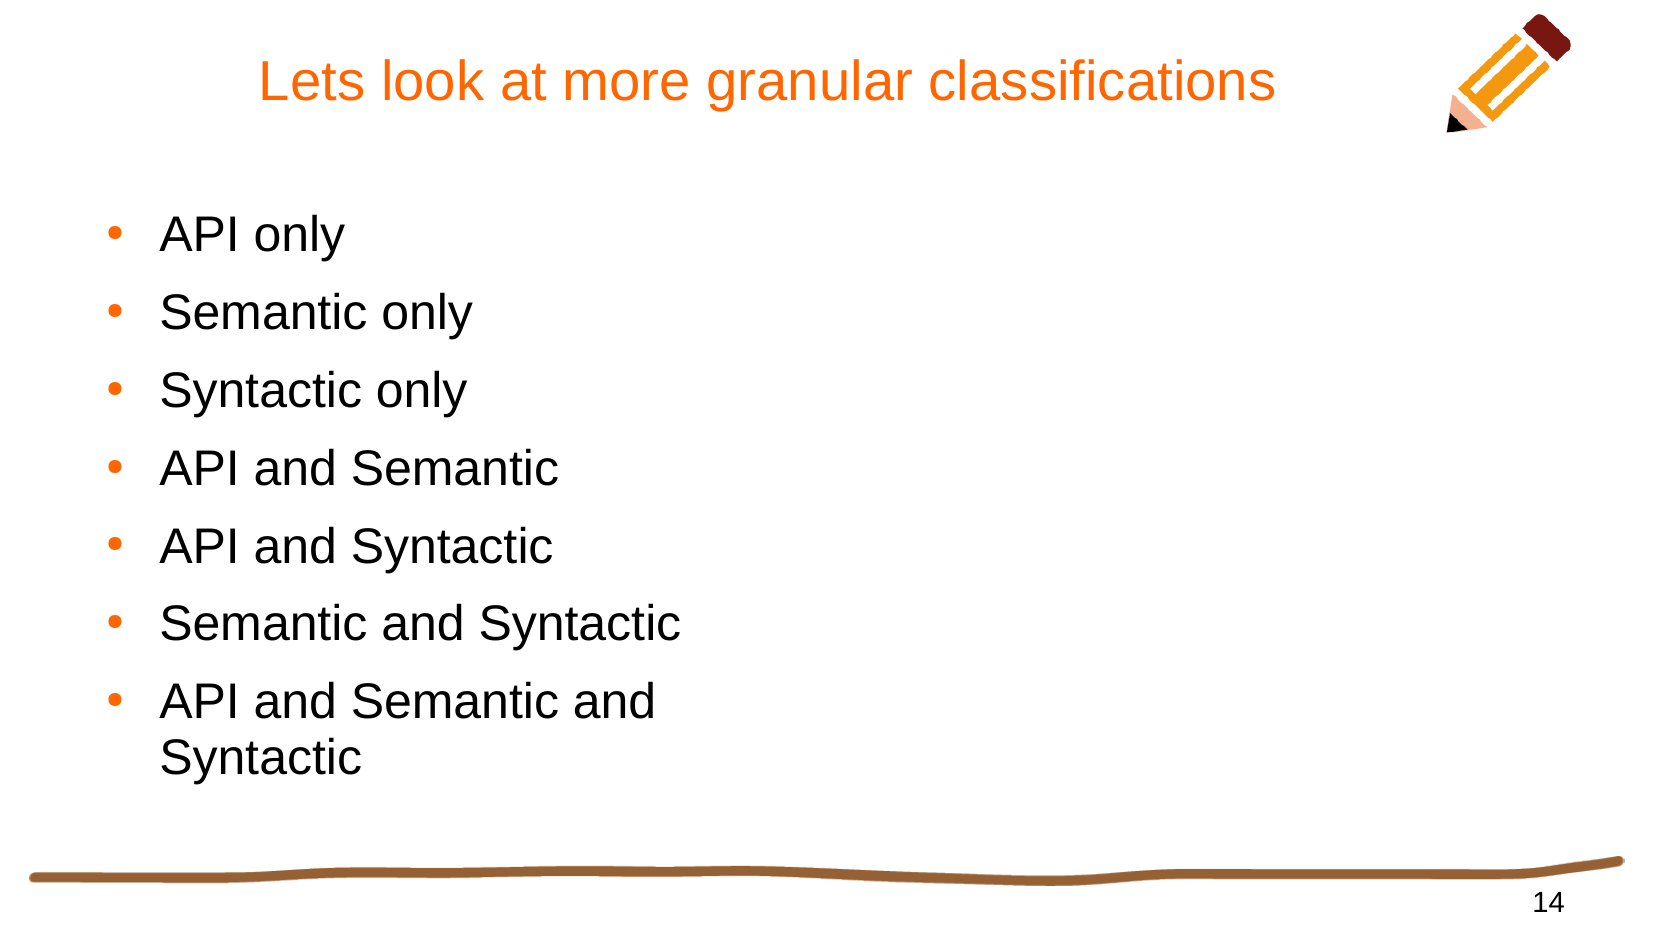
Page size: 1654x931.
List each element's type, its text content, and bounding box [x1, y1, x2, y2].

list API only Semantic only Syntactic only API and Semantic API and Syntactic Semantic and Syntactic API and Semantic and Syntactic [88, 206, 809, 857]
picture [1446, 14, 1571, 133]
title Lets look at more granular classifications [88, 29, 1447, 133]
picture [29, 856, 1625, 886]
